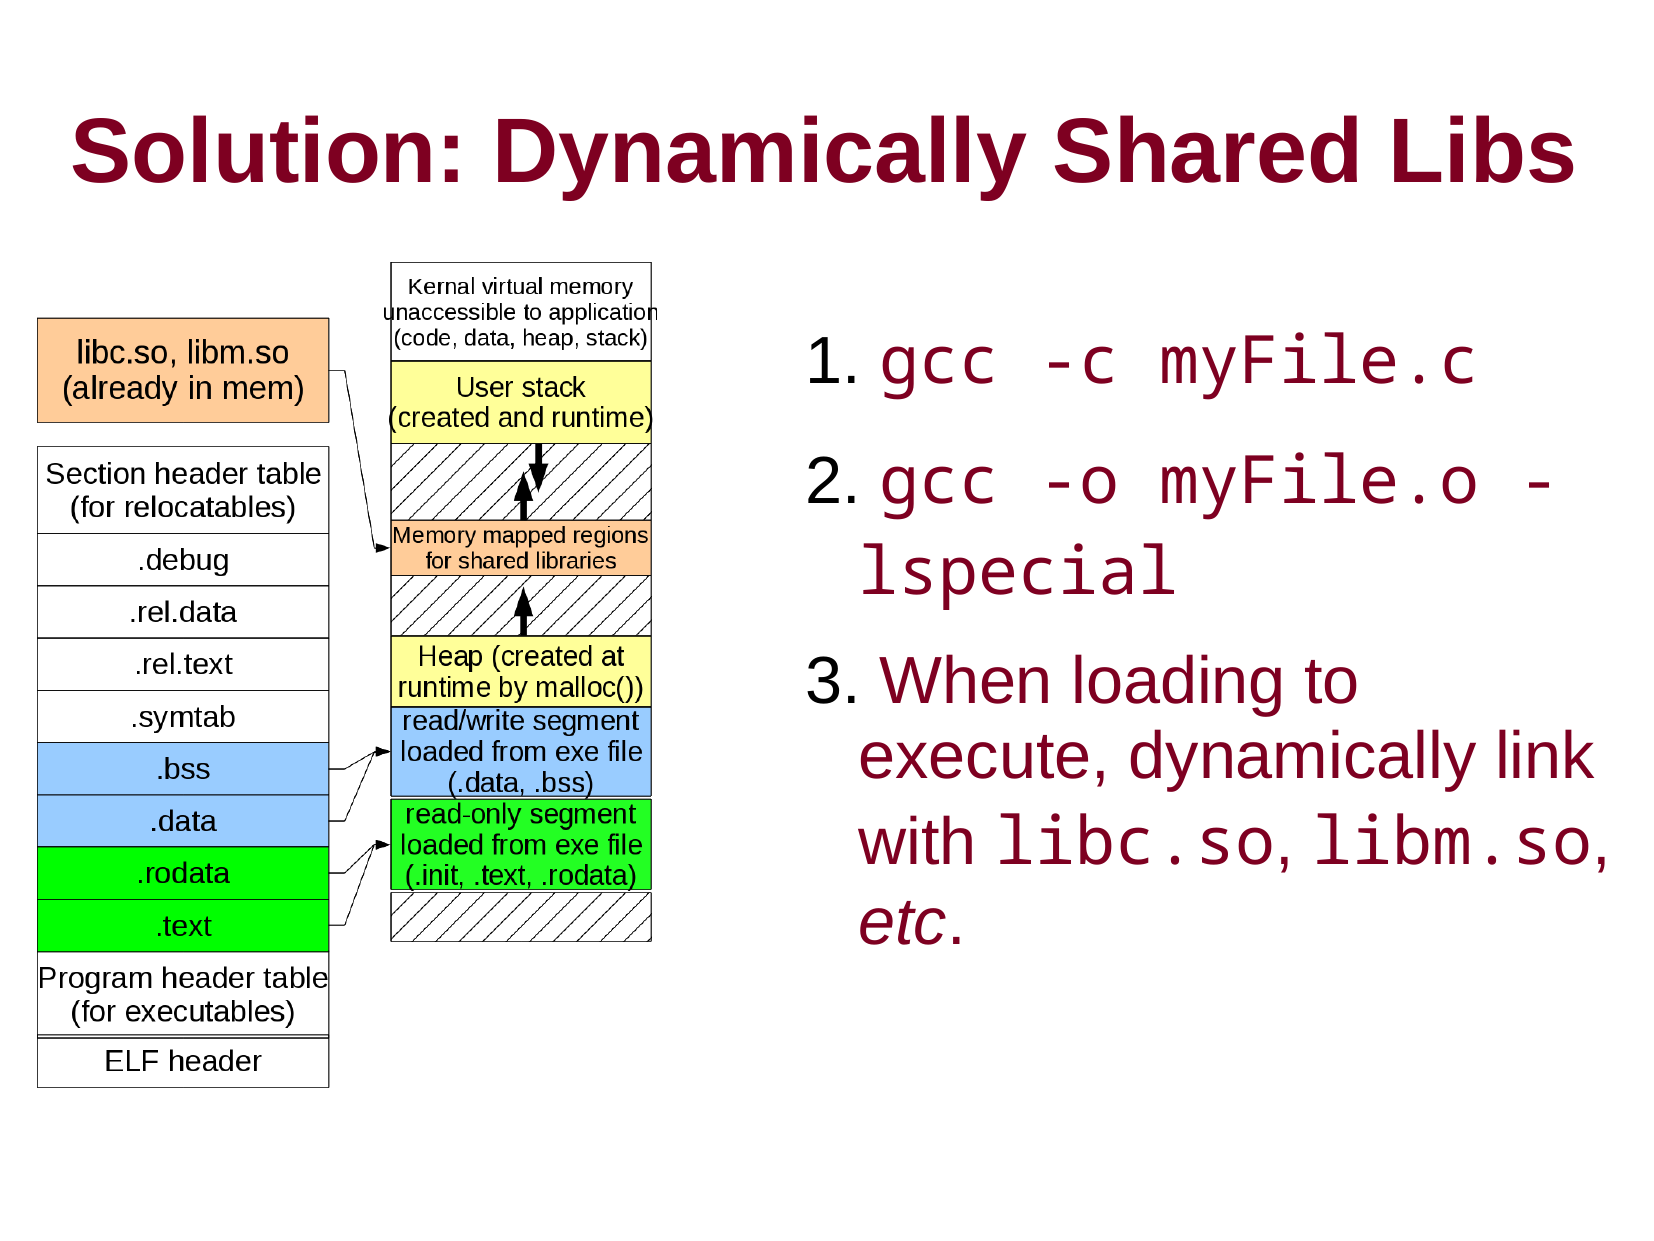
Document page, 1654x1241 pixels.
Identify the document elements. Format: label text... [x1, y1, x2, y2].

list gcc -c myFile.c gcc -o myFile.o -lspecial When loading to execute, dynamically link with libc.so, libm.so, etc. [787, 312, 1613, 1013]
picture [0, 0, 1654, 1241]
title Solution: Dynamically Shared Libs [37, 94, 1613, 207]
